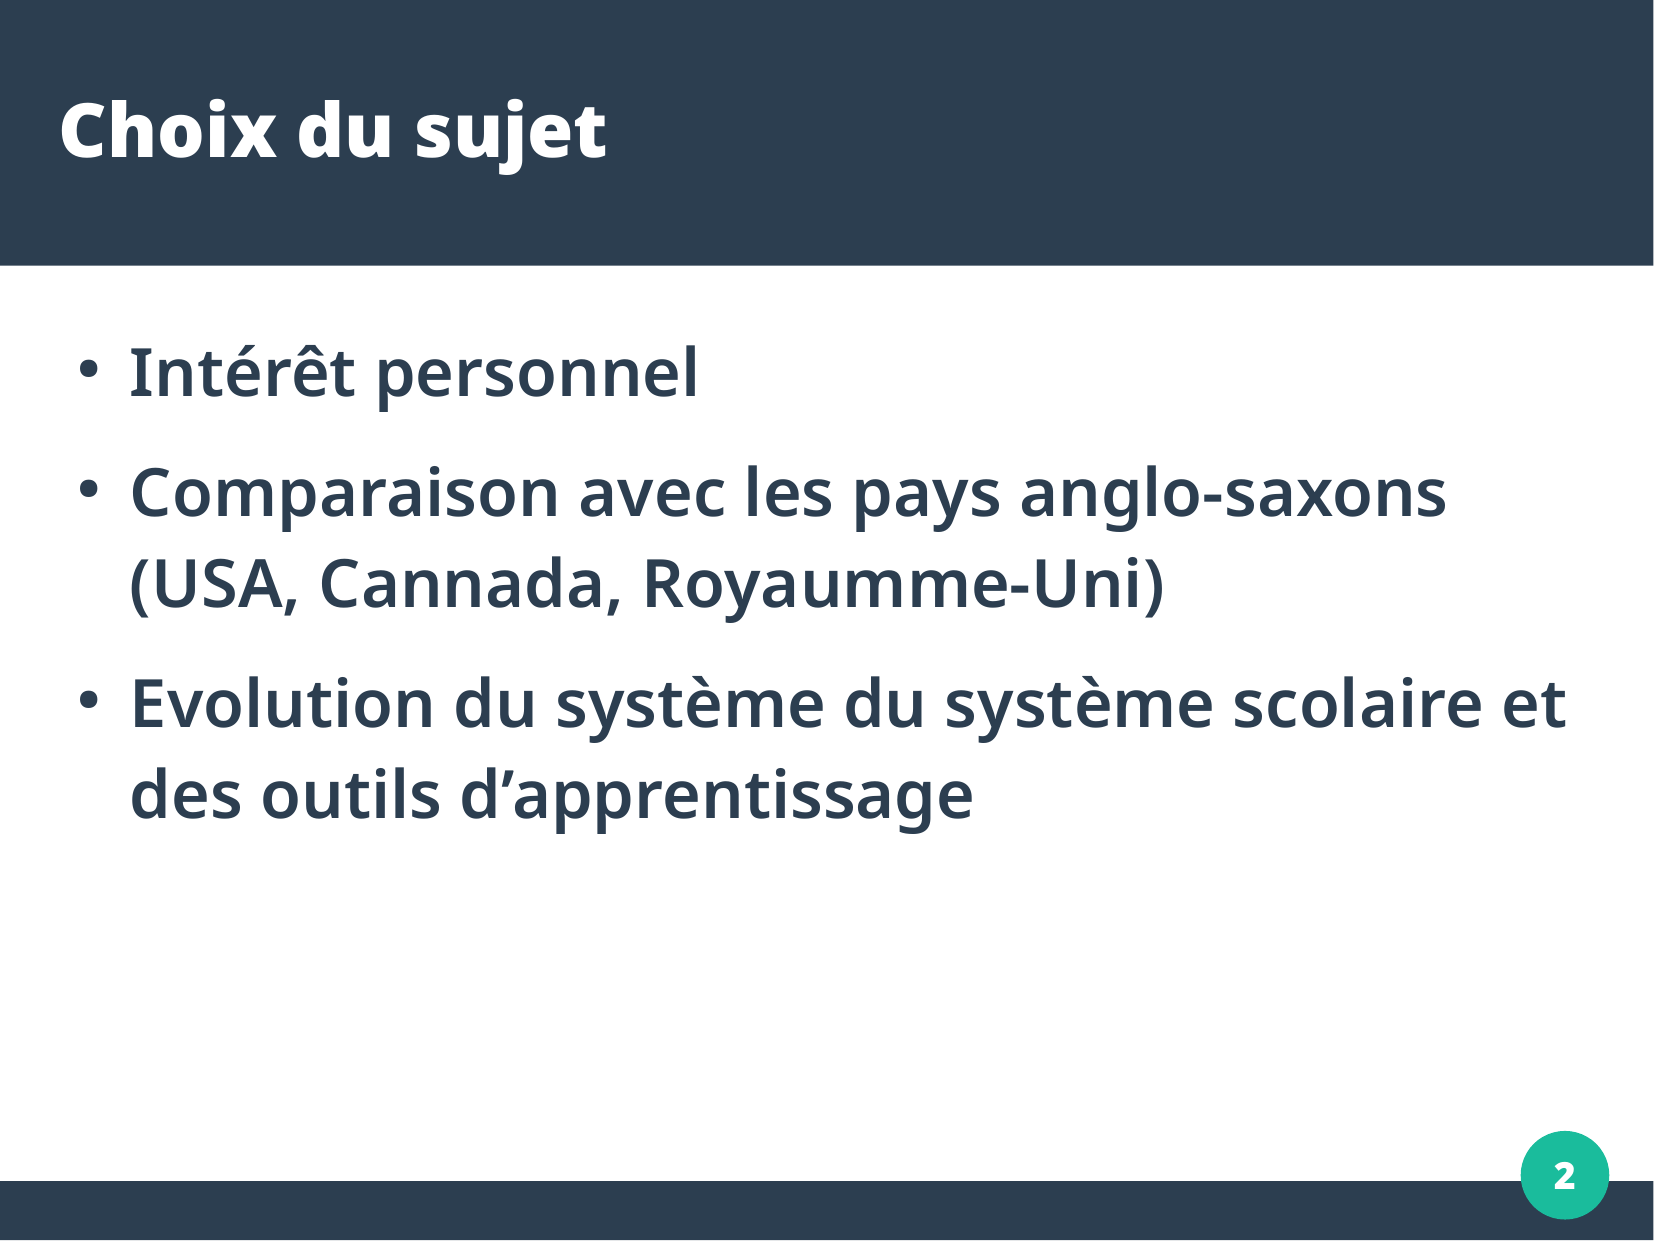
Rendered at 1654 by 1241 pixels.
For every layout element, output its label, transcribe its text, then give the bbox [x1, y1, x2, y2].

list Intérêt personnel Comparaison avec les pays anglo-saxons (USA, Cannada, Royaumme-Uni) Evolution du système du système scolaire et des outils d’apprentissage [59, 324, 1595, 1152]
title Choix du sujet [59, 49, 1595, 207]
